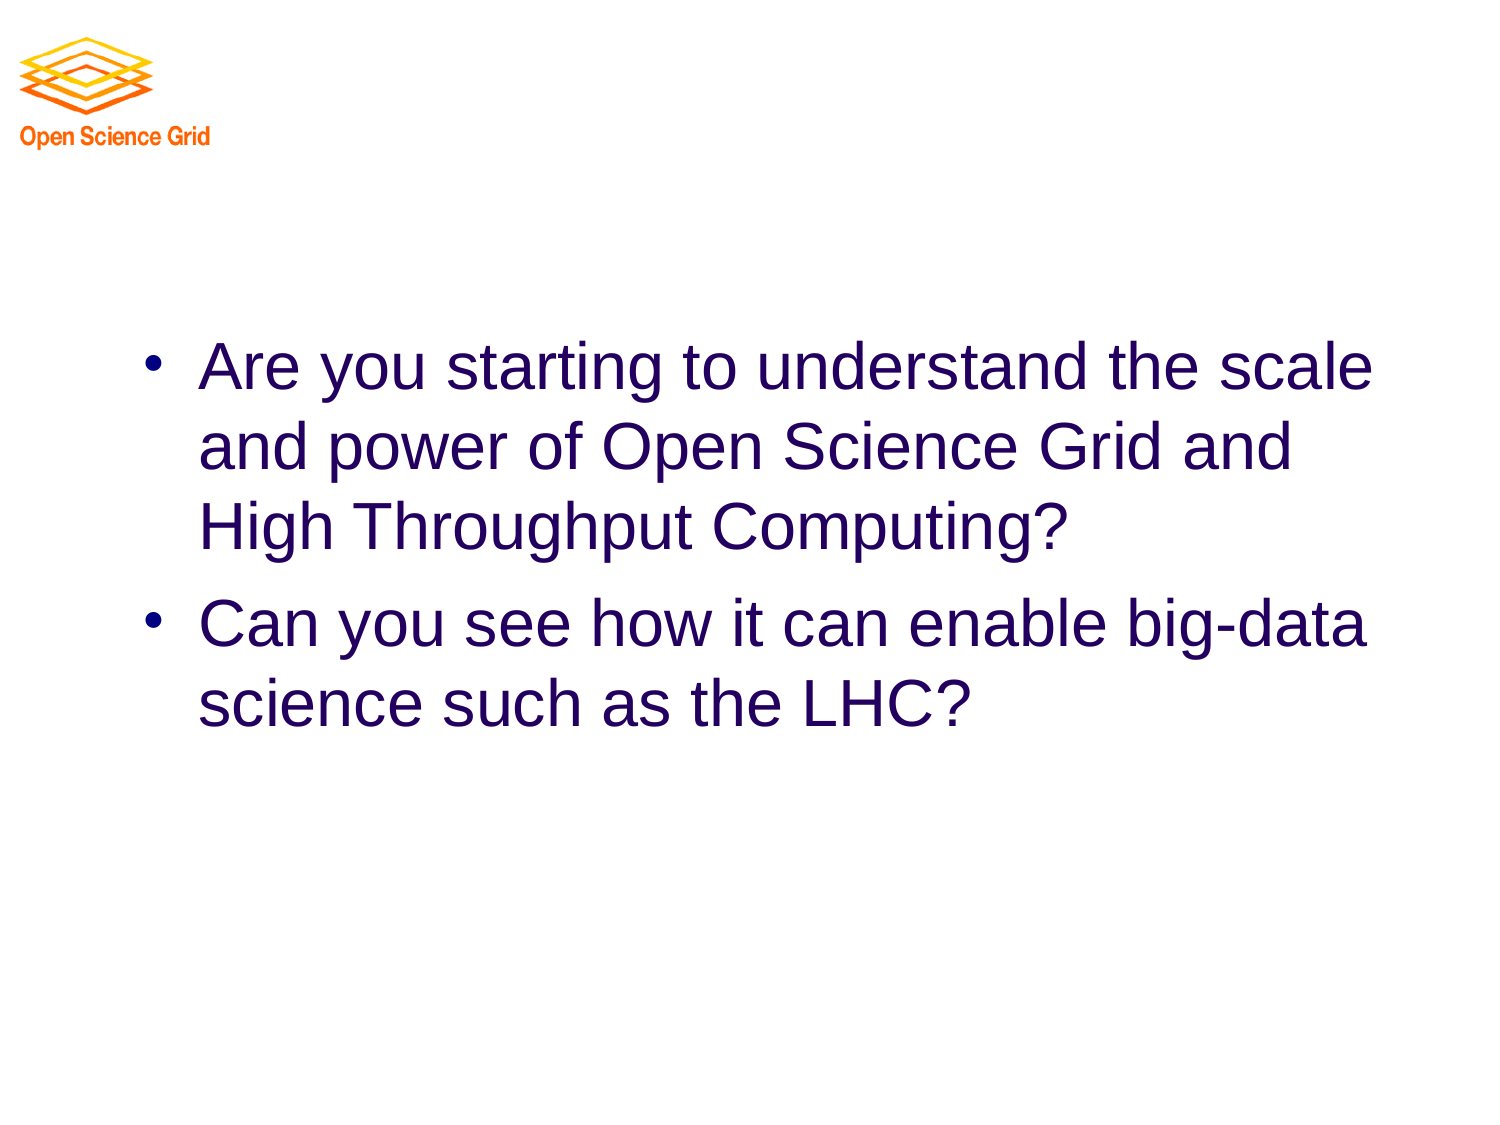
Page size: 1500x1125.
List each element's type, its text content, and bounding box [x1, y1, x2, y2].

list Are you starting to understand the scale and power of Open Science Grid and High Throughput Computing? Can you see how it can enable big-data science such as the LHC? [127, 218, 1403, 962]
picture [0, 14, 229, 167]
